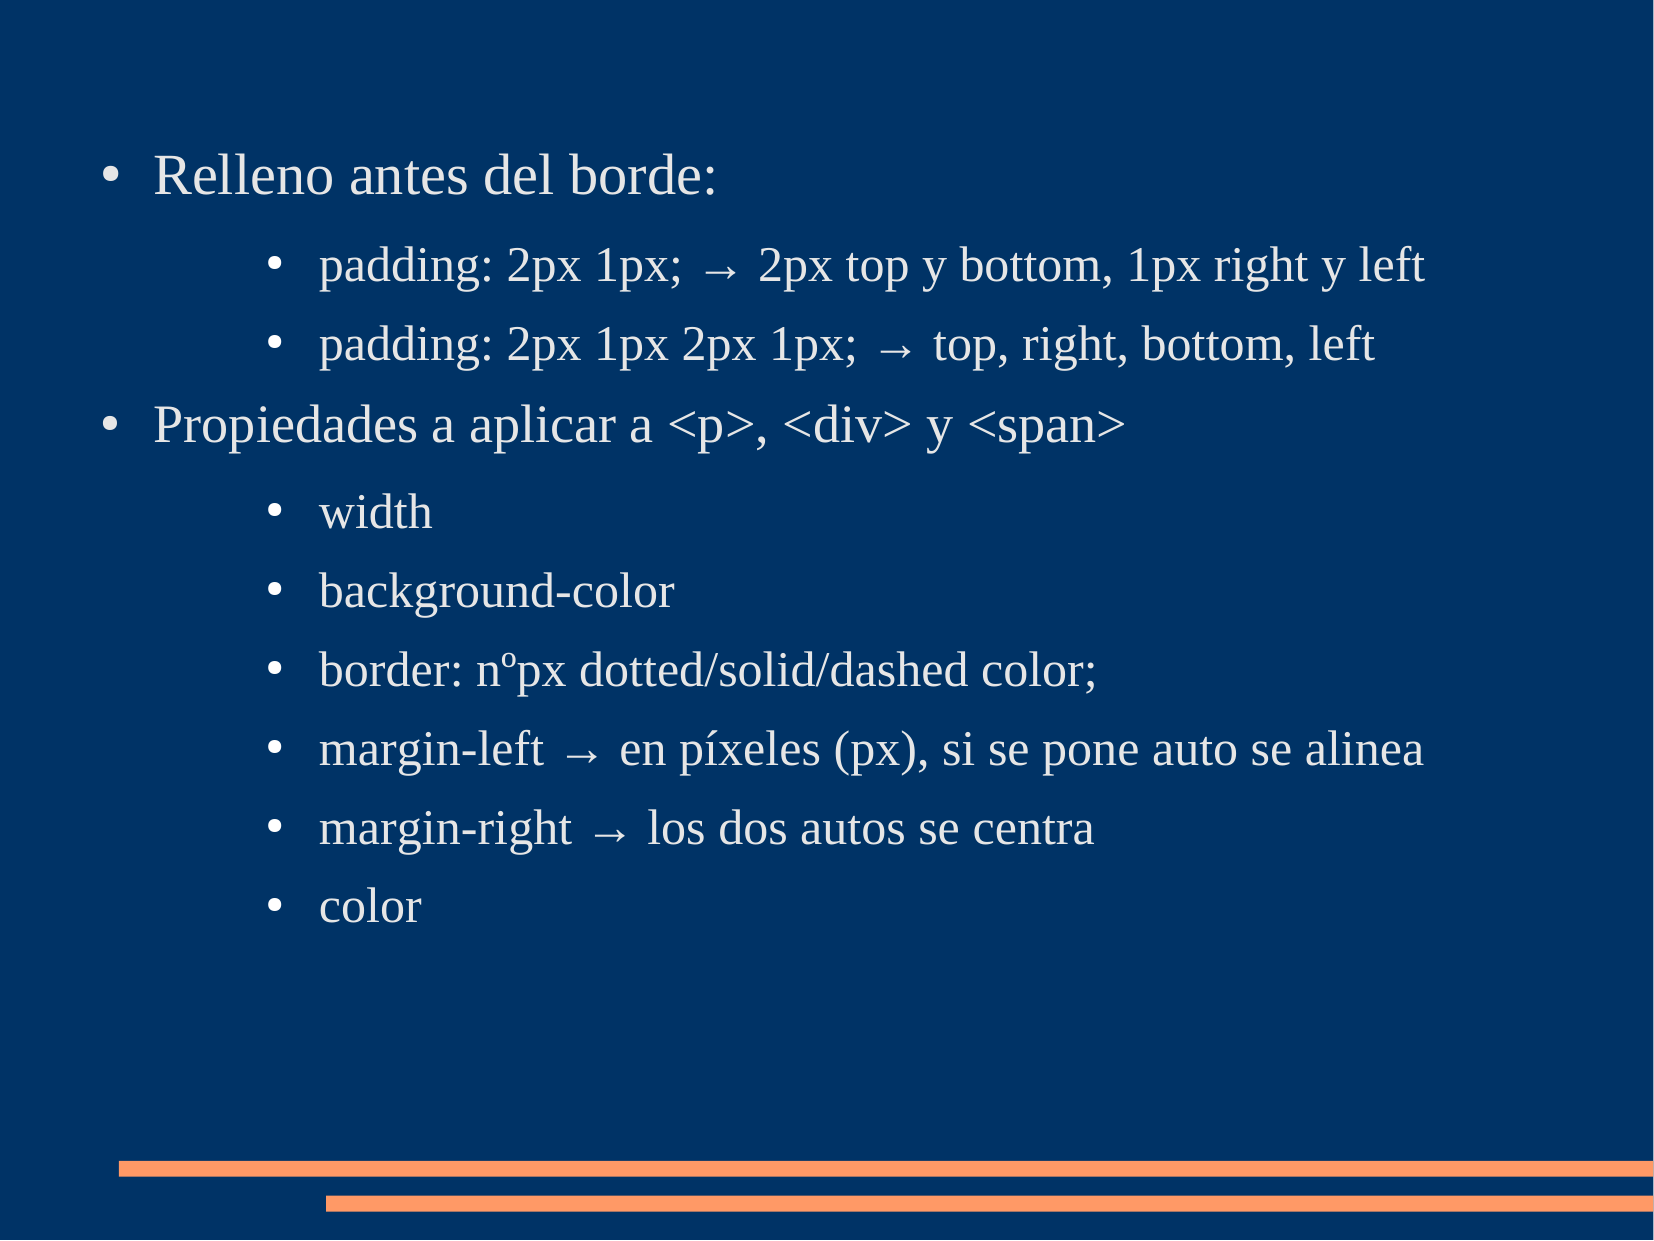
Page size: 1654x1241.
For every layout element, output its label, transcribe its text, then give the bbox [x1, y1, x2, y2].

list Relleno antes del borde: padding: 2px 1px; → 2px top y bottom, 1px right y left padding: 2px 1px 2px 1px; → top, right, bottom, left Propiedades a aplicar a <p>, <div> y <span> width background-color border: nºpx dotted/solid/dashed color; margin-left → en píxeles (px), si se pone auto se alinea margin-right → los dos autos se centra color [82, 142, 1571, 1101]
